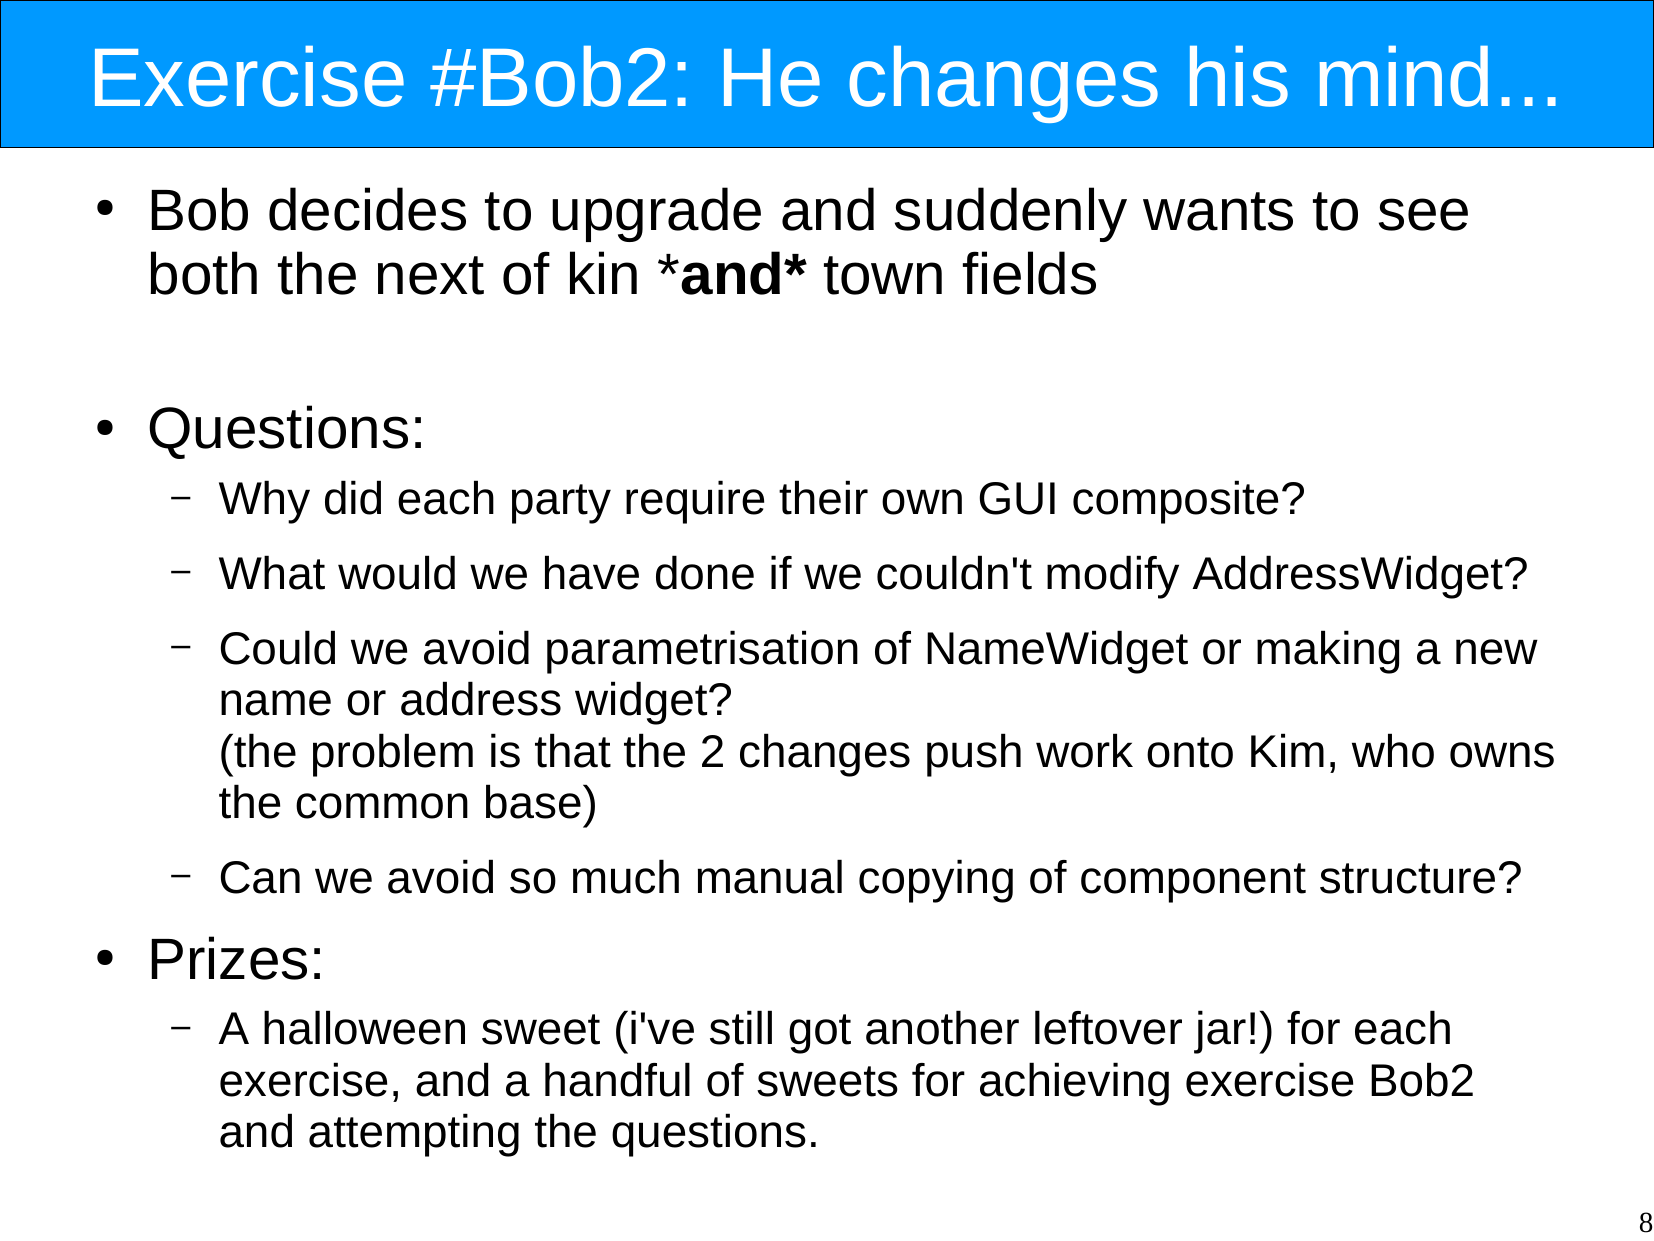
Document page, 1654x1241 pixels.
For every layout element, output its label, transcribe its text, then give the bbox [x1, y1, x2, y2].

list Bob decides to upgrade and suddenly wants to see both the next of kin *and* town fields Questions: Why did each party require their own GUI composite? What would we have done if we couldn't modify AddressWidget? Could we avoid parametrisation of NameWidget or making a new name or address widget? (the problem is that the 2 changes push work onto Kim, who owns the common base) Can we avoid so much manual copying of component structure? Prizes: A halloween sweet (i've still got another leftover jar!) for each exercise, and a handful of sweets for achieving exercise Bob2 and attempting the questions. [76, 177, 1565, 1196]
title Exercise #Bob2: He changes his mind... [82, 21, 1571, 135]
